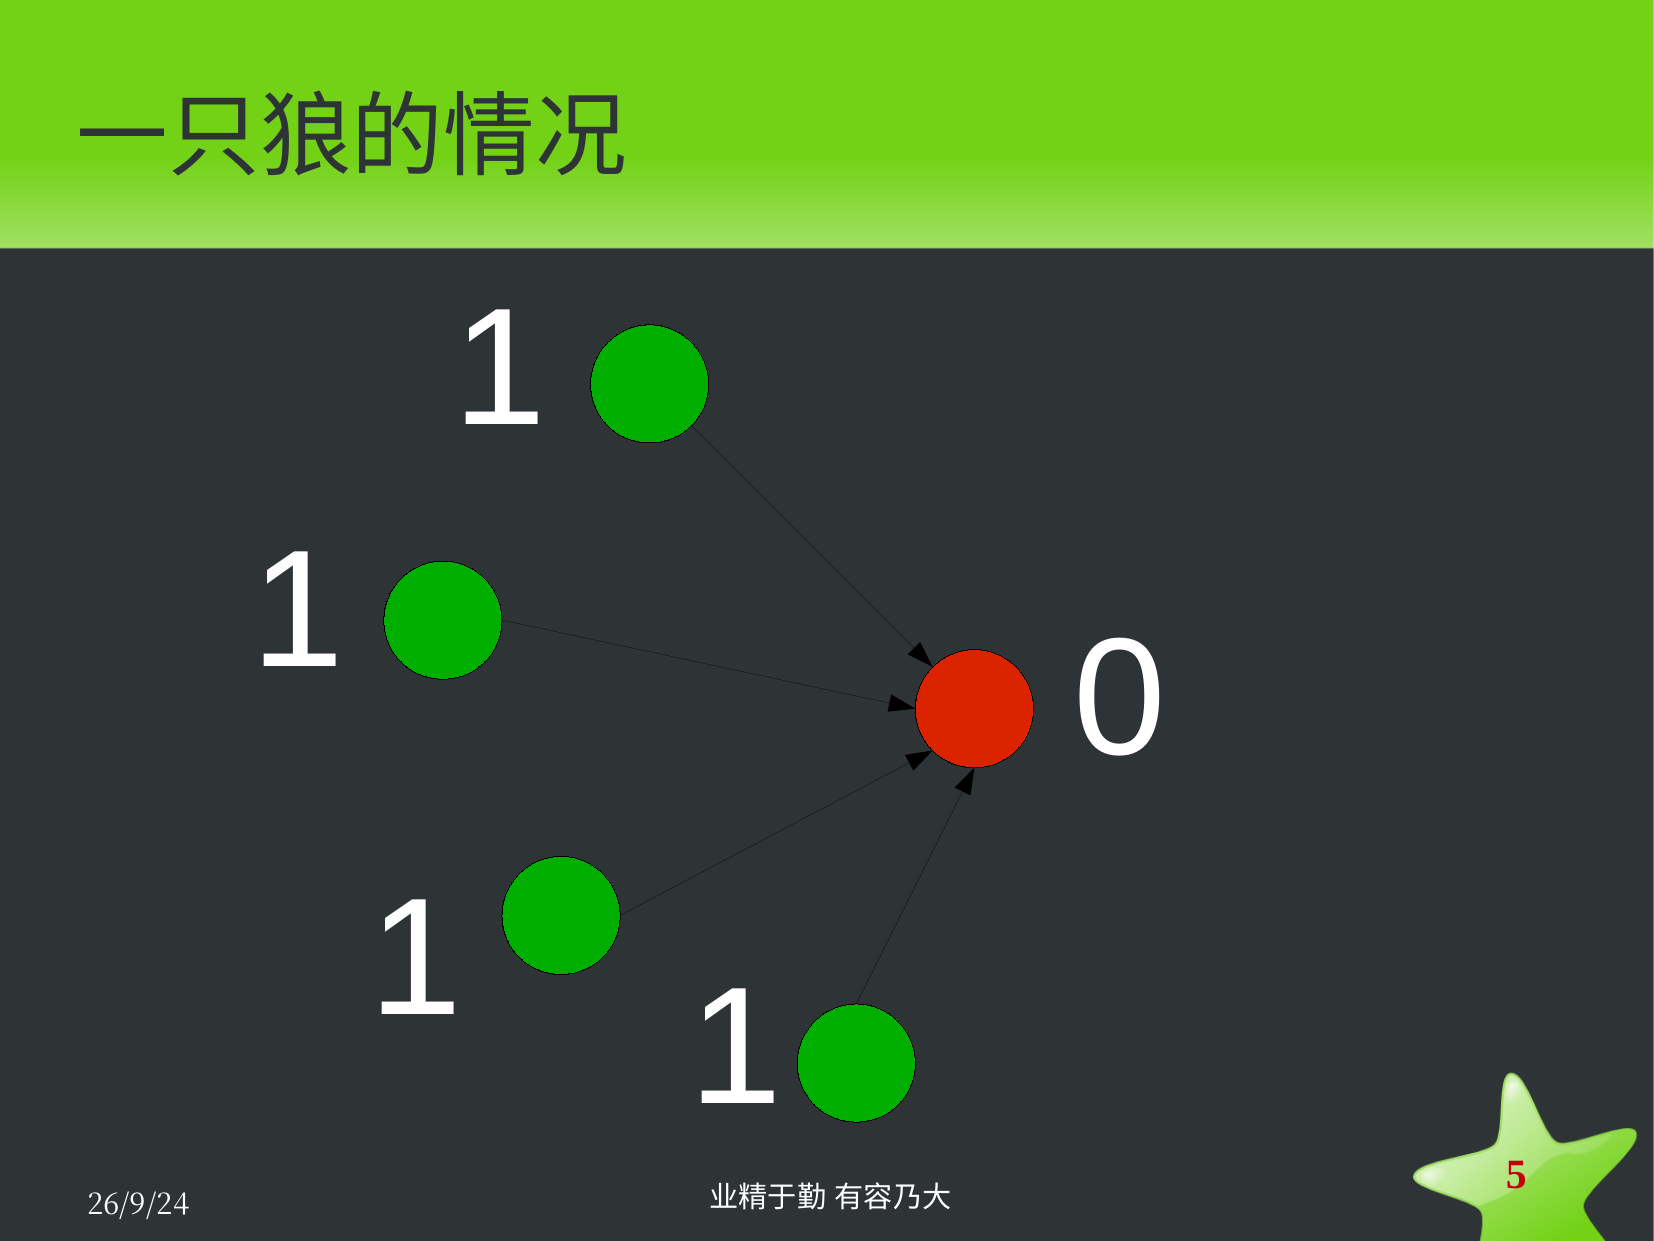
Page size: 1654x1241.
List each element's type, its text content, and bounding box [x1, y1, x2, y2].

text_box 1 [354, 856, 477, 1058]
title 一只狼的情况 [76, 36, 1565, 229]
text_box [501, 856, 621, 975]
text_box 1 [438, 265, 562, 467]
text_box [798, 1003, 916, 1123]
text_box 0 [1058, 596, 1182, 798]
picture [0, 0, 1654, 1241]
text_box 1 [674, 944, 798, 1146]
text_box [383, 561, 502, 680]
text_box 1 [236, 507, 359, 709]
text_box [590, 324, 709, 443]
text_box [915, 649, 1034, 768]
